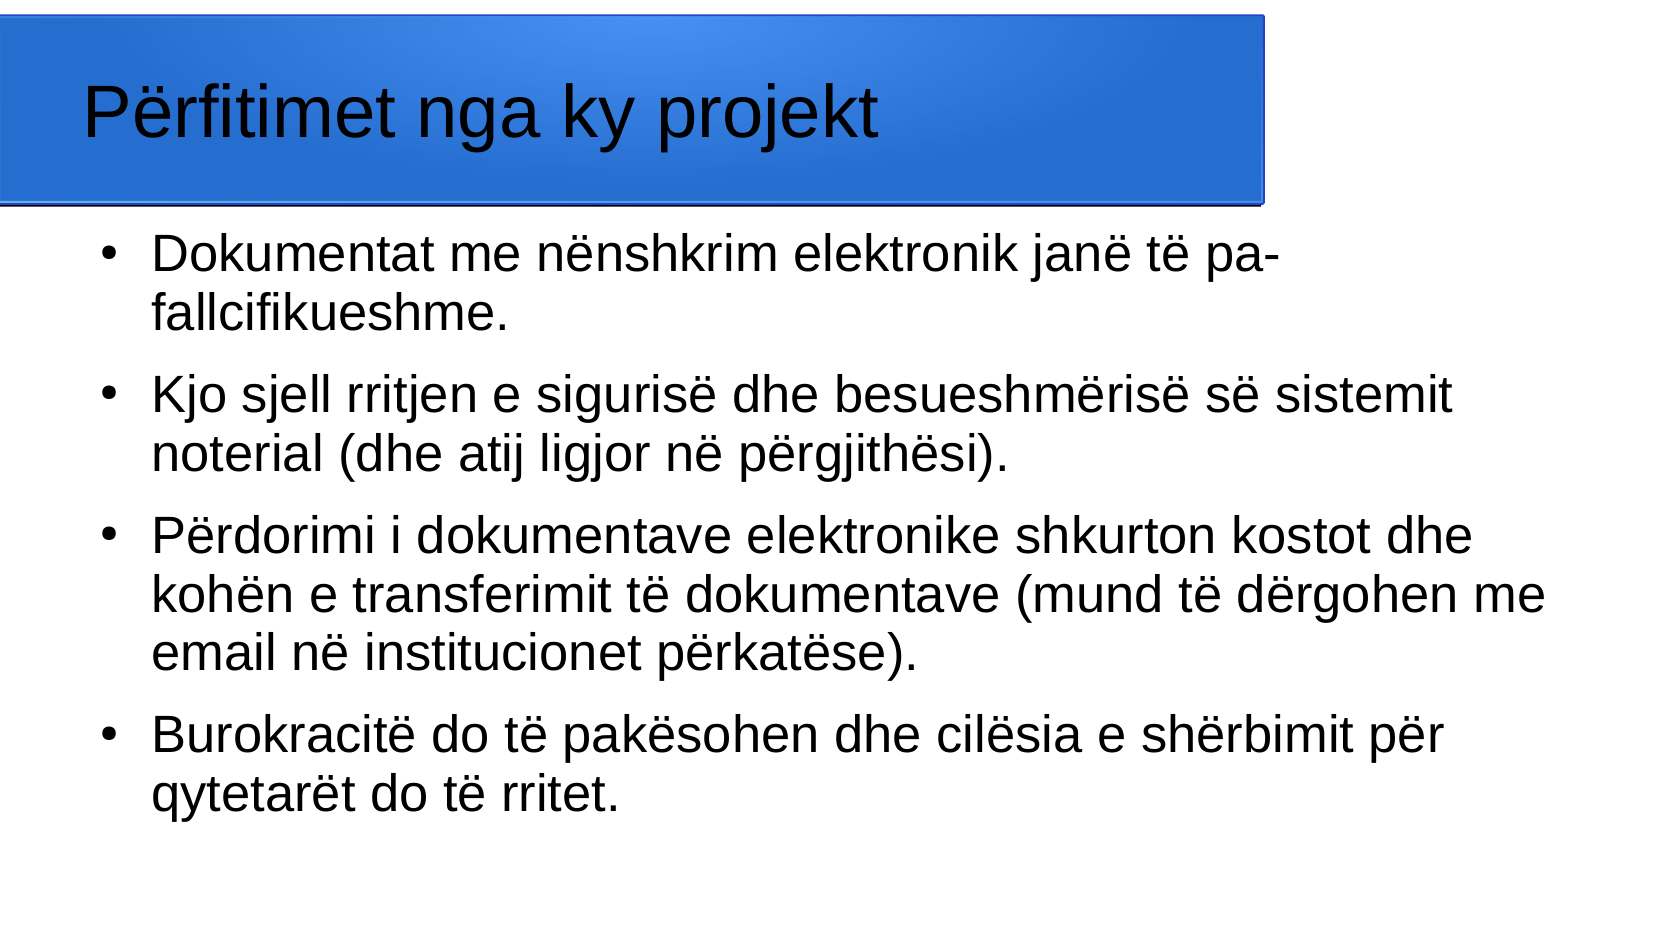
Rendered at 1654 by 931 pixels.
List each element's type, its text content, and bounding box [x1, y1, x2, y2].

list Dokumentat me nënshkrim elektronik janë të pa-fallcifikueshme. Kjo sjell rritjen e sigurisë dhe besueshmërisë së sistemit noterial (dhe atij ligjor në përgjithësi). Përdorimi i dokumentave elektronike shkurton kostot dhe kohën e transferimit të dokumentave (mund të dërgohen me email në institucionet përkatëse). Burokracitë do të pakësohen dhe cilësia e shërbimit për qytetarët do të rritet. [82, 224, 1571, 826]
title Përfitimet nga ky projekt [82, 35, 1235, 189]
